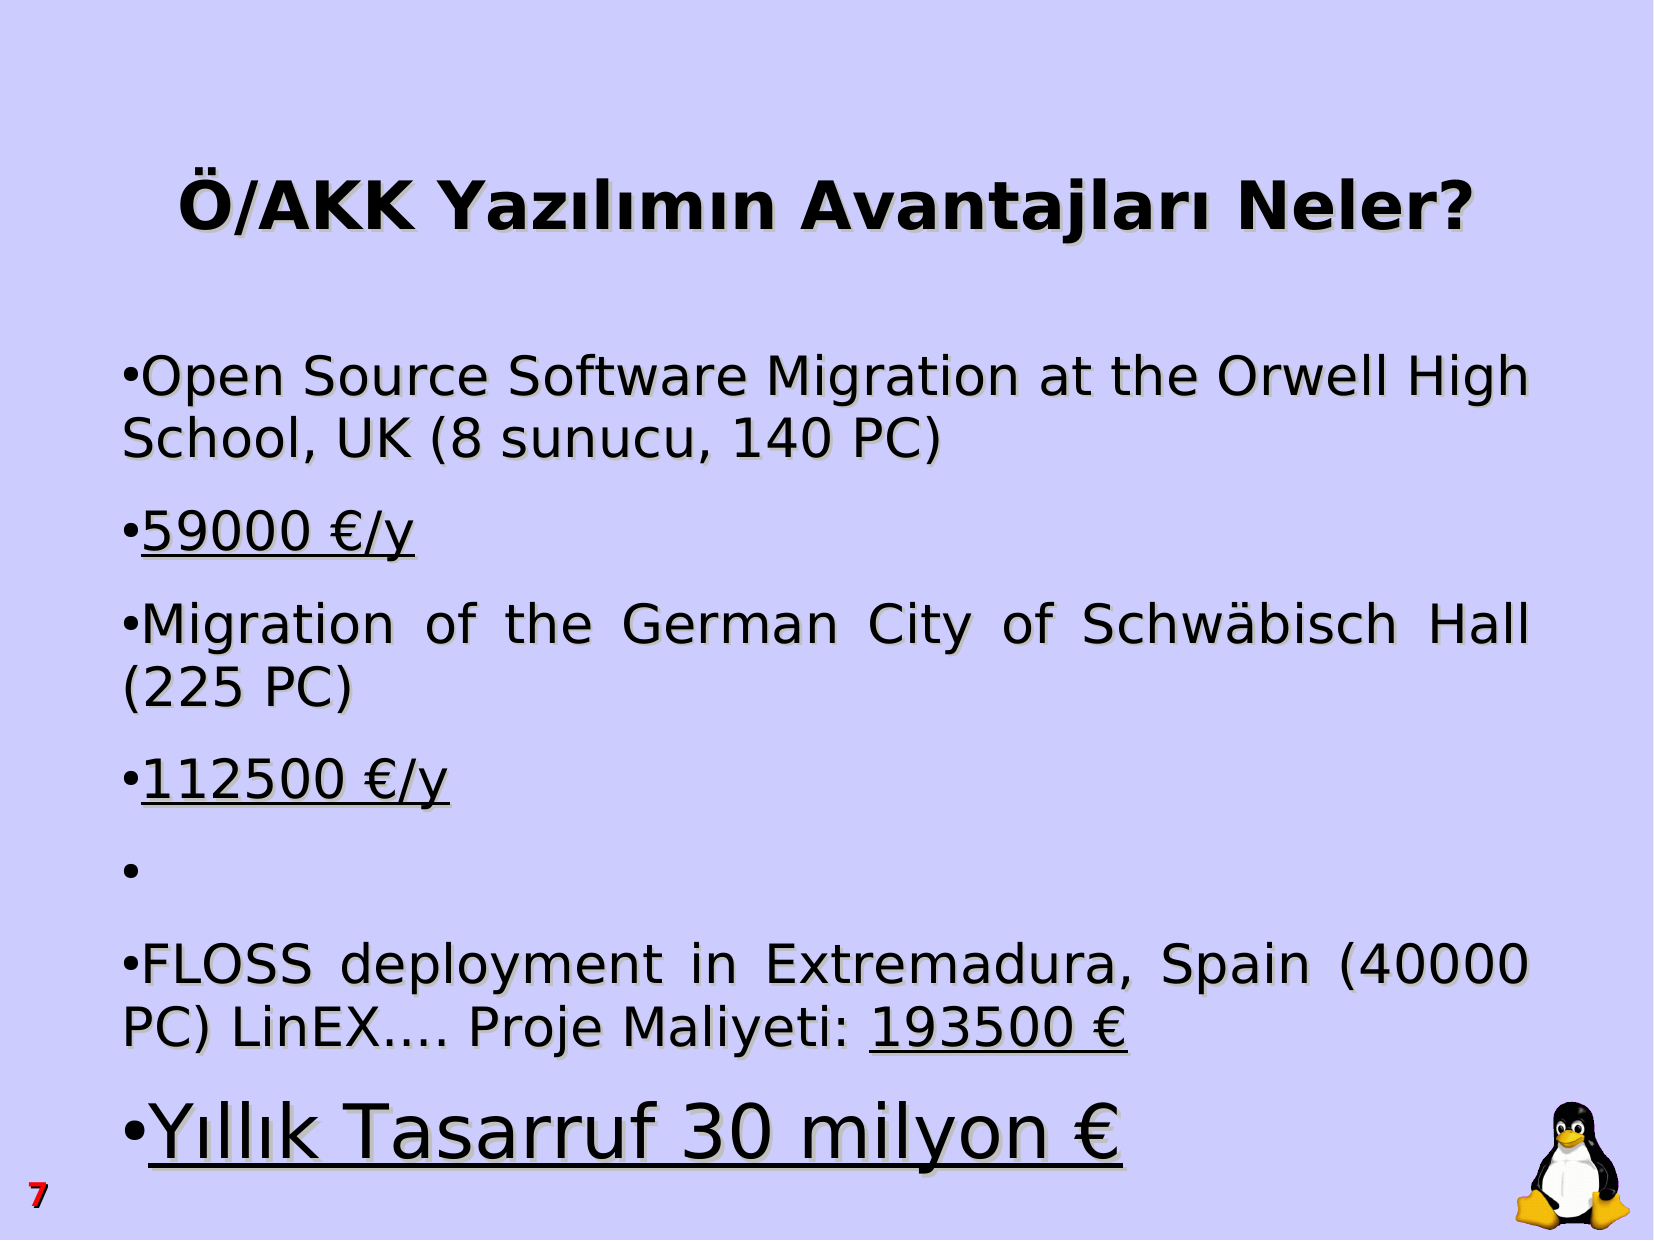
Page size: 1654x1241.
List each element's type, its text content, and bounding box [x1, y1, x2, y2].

picture [1504, 1086, 1654, 1241]
title Ö/AKK Yazılımın Avantajları Neler? [121, 102, 1534, 310]
list Open Source Software Migration at the Orwell High School, UK (8 sunucu, 140 PC) 59000 €/y Migration of the German City of Schwäbisch Hall (225 PC) 112500 €/y FLOSS deployment in Extremadura, Spain (40000 PC) LinEX.... Proje Maliyeti: 193500 € Yıllık Tasarruf 30 milyon € [121, 344, 1534, 1127]
